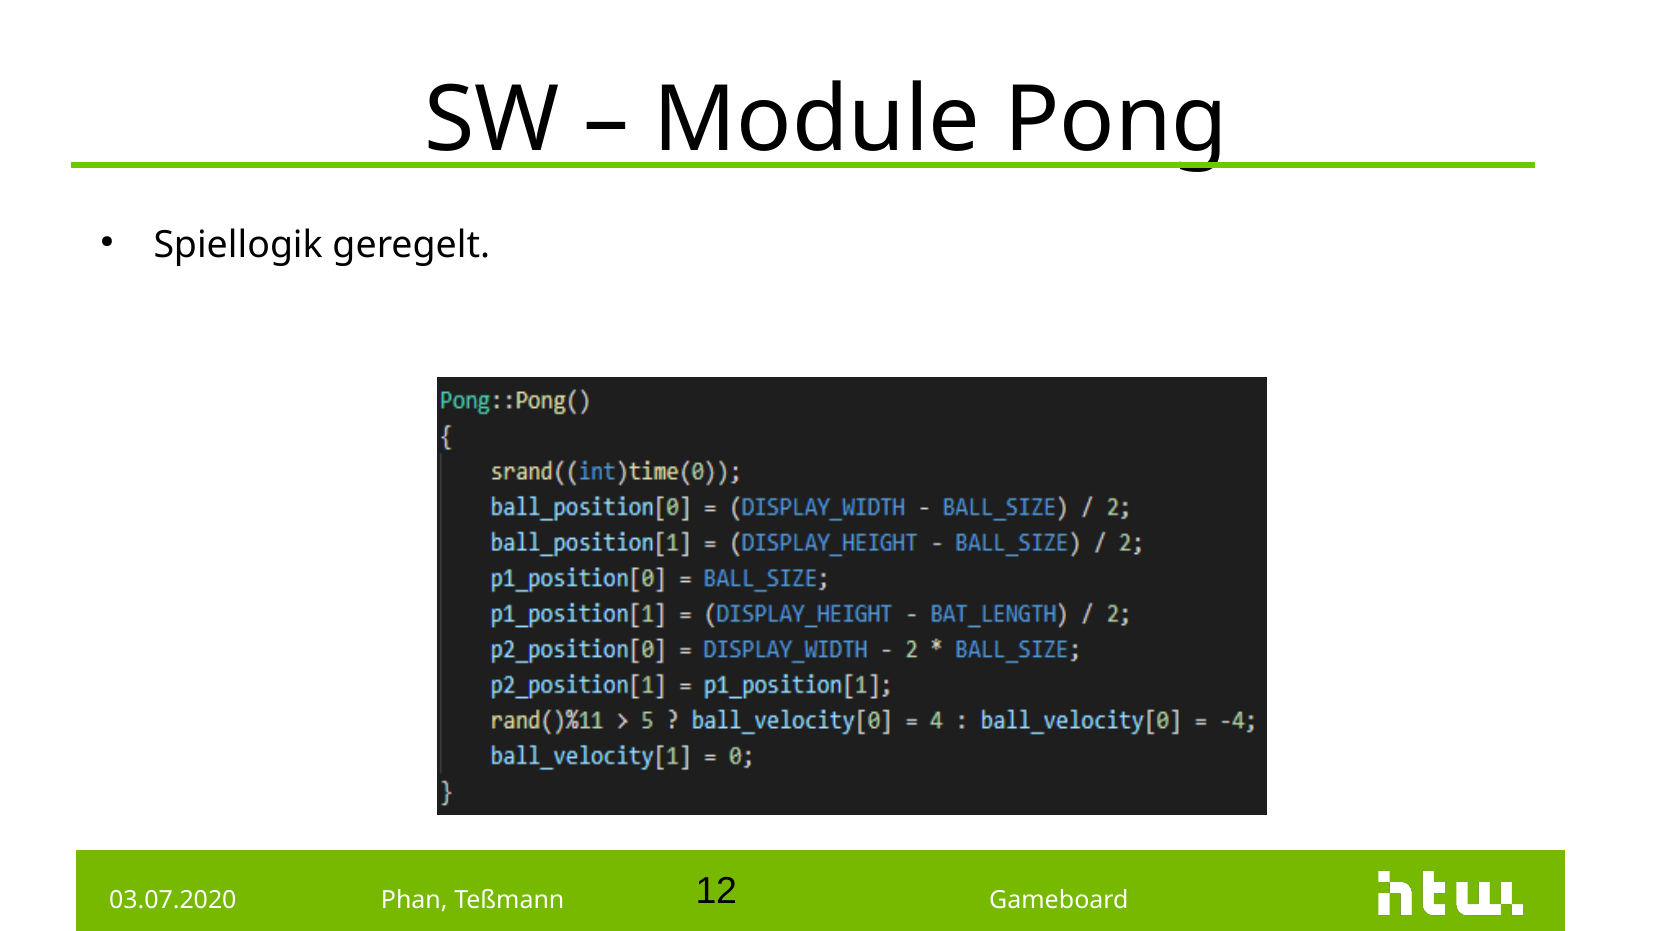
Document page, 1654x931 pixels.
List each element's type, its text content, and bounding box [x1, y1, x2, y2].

text_box <number> [680, 862, 899, 920]
title SW – Module Pong [82, 37, 1571, 193]
list Spiellogik geregelt. [82, 217, 1571, 378]
picture [0, 0, 1654, 931]
